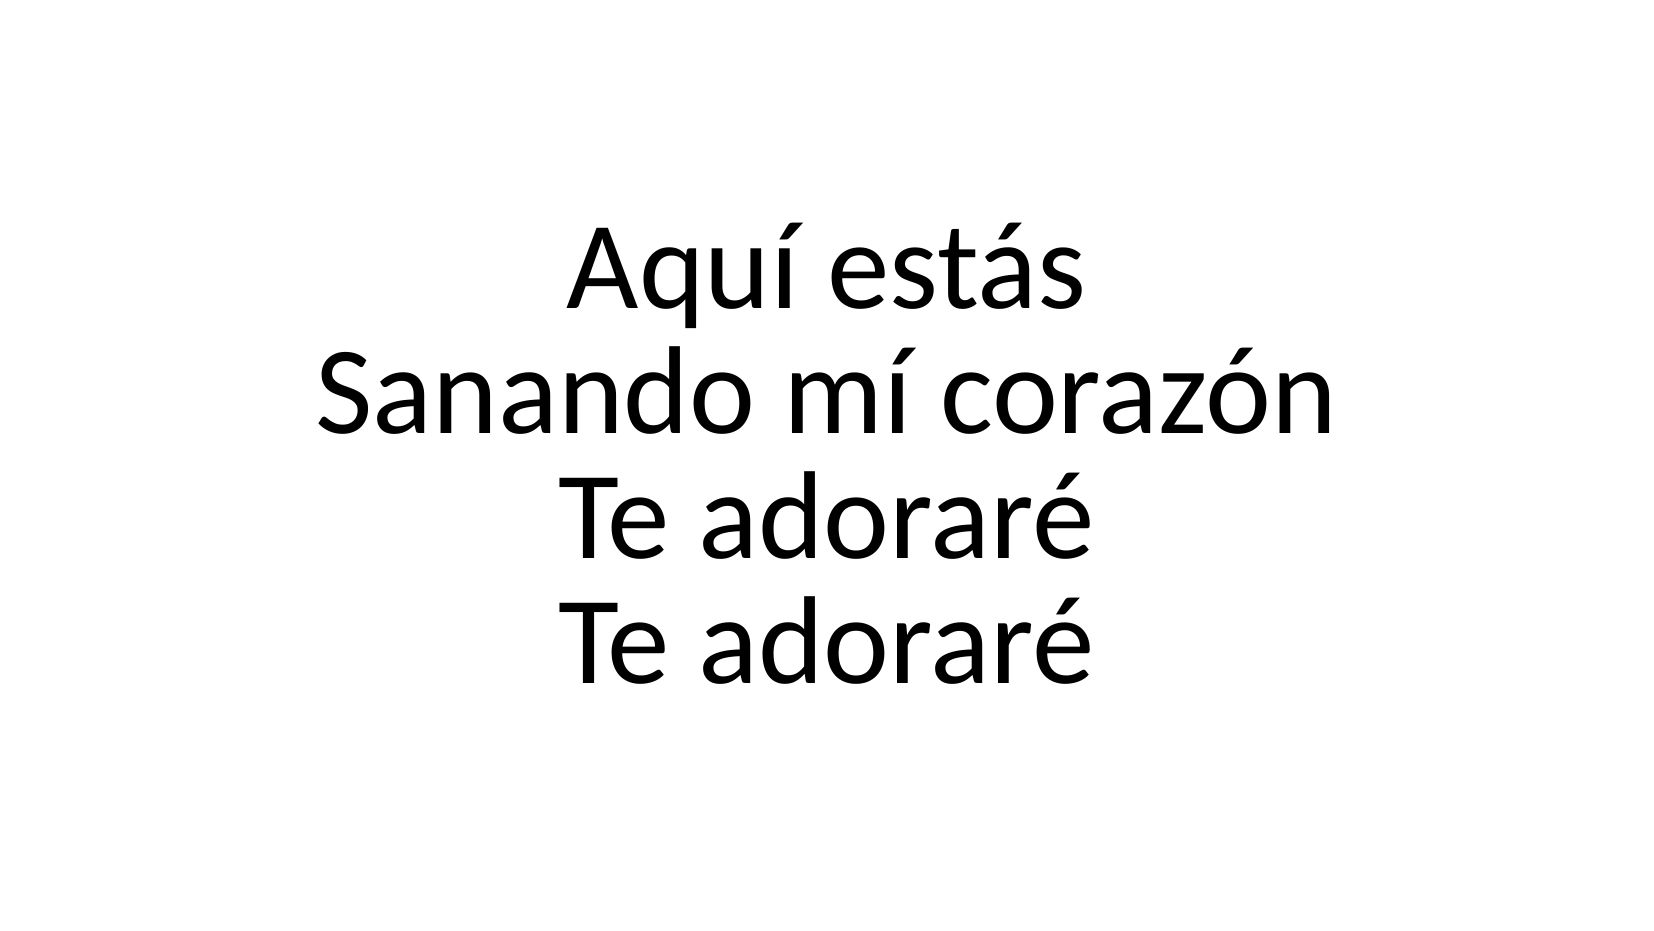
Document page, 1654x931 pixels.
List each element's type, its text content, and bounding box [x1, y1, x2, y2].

title Aquí estás Sanando mí corazón Te adoraré Te adoraré [0, 0, 1654, 931]
